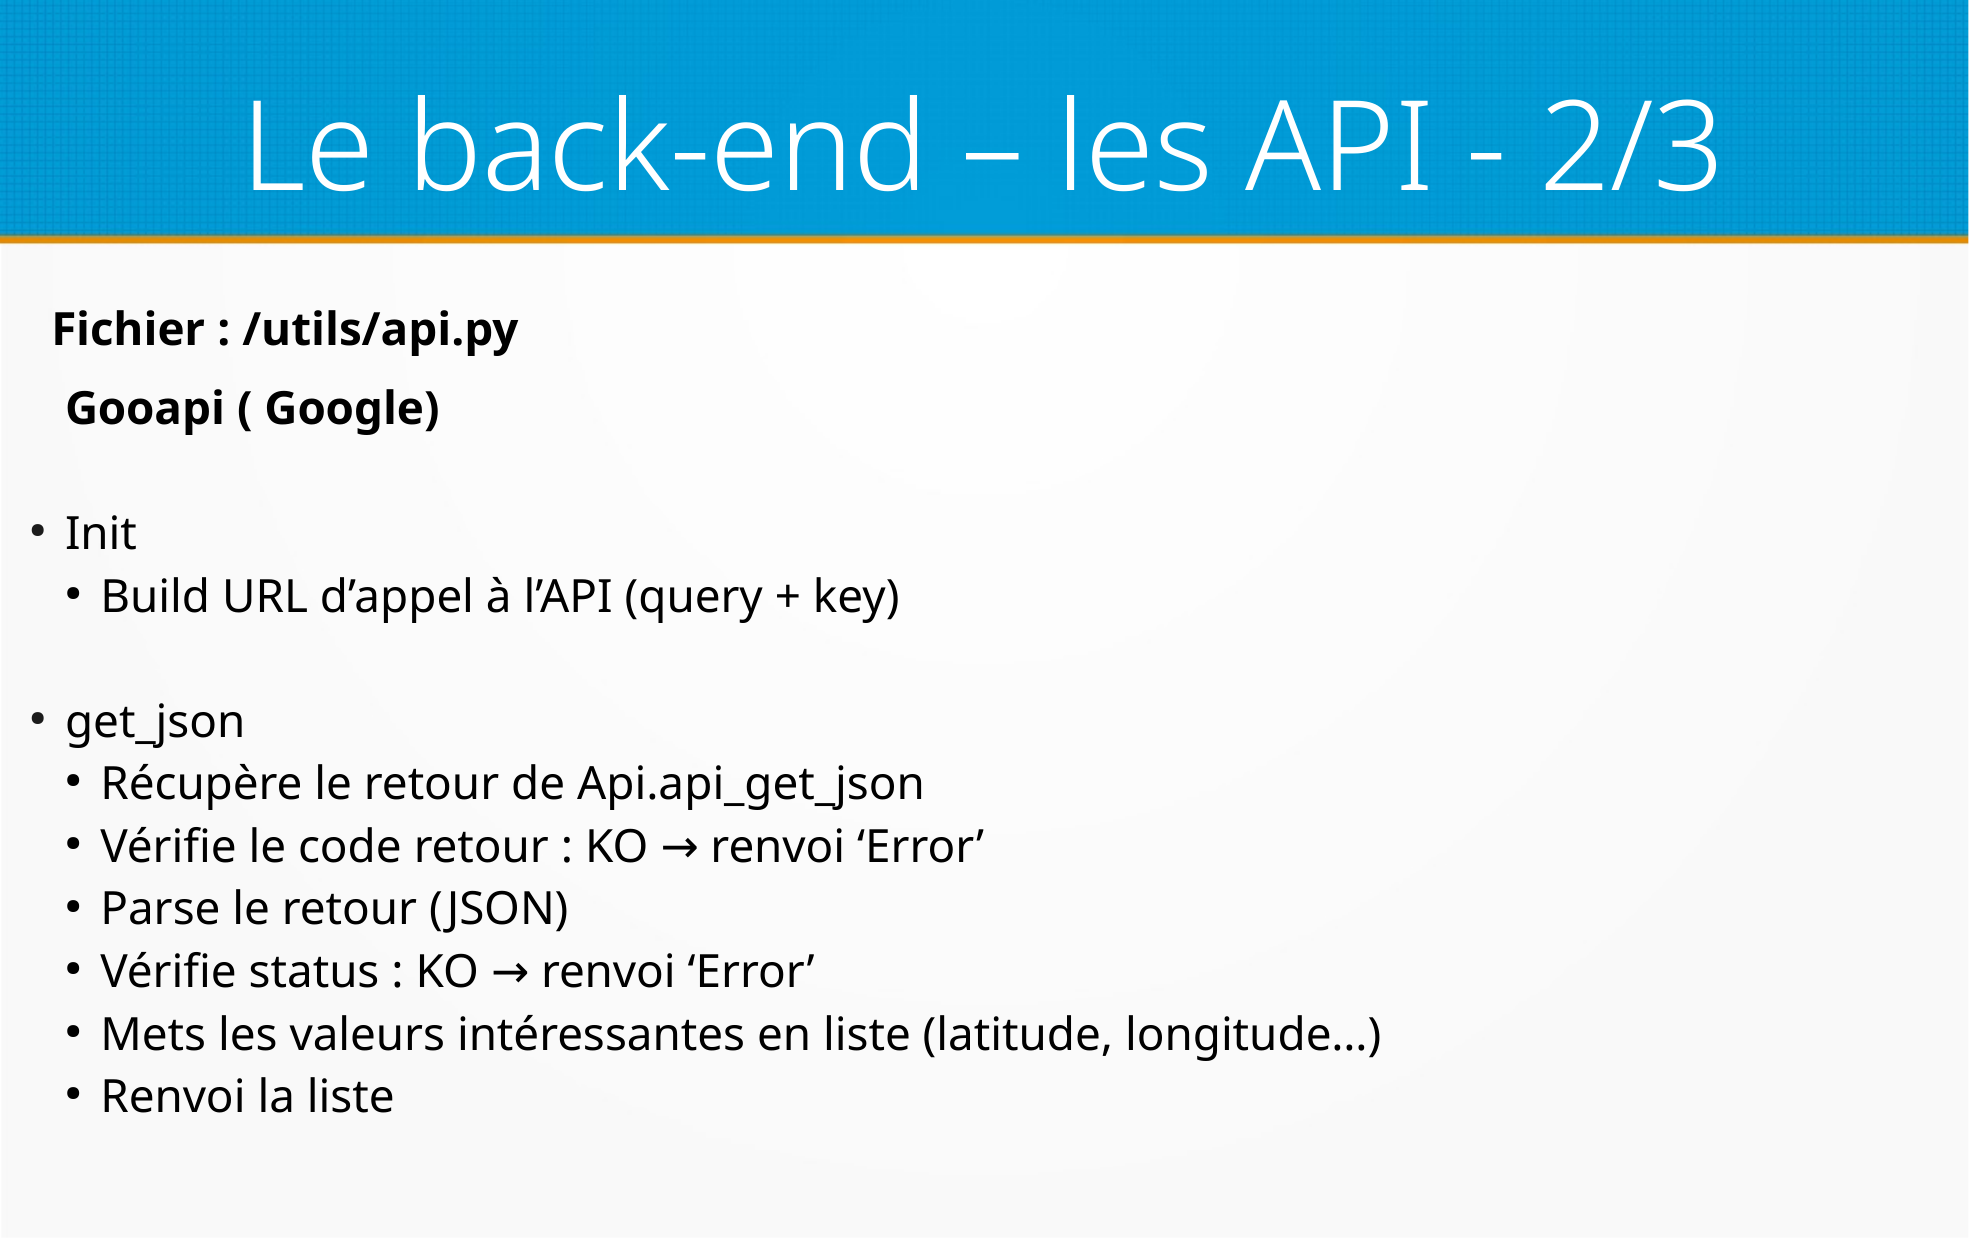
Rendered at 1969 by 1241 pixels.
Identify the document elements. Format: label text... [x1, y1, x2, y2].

picture [0, 233, 1969, 1241]
text_box Gooapi ( Google) Init Build URL d’appel à l’API (query + key) get_json Récupère le retour de Api.api_get_json Vérifie le code retour : KO → renvoi ‘Error’ Parse le retour (JSON) Vérifie status : KO → renvoi ‘Error’ Mets les valeurs intéressantes en liste (latitude, longitude…) Renvoi la liste [23, 425, 1864, 1077]
text_box Fichier : /utils/api.py [45, 295, 655, 361]
title Le back-end – les API - 2/3 [98, 19, 1870, 227]
